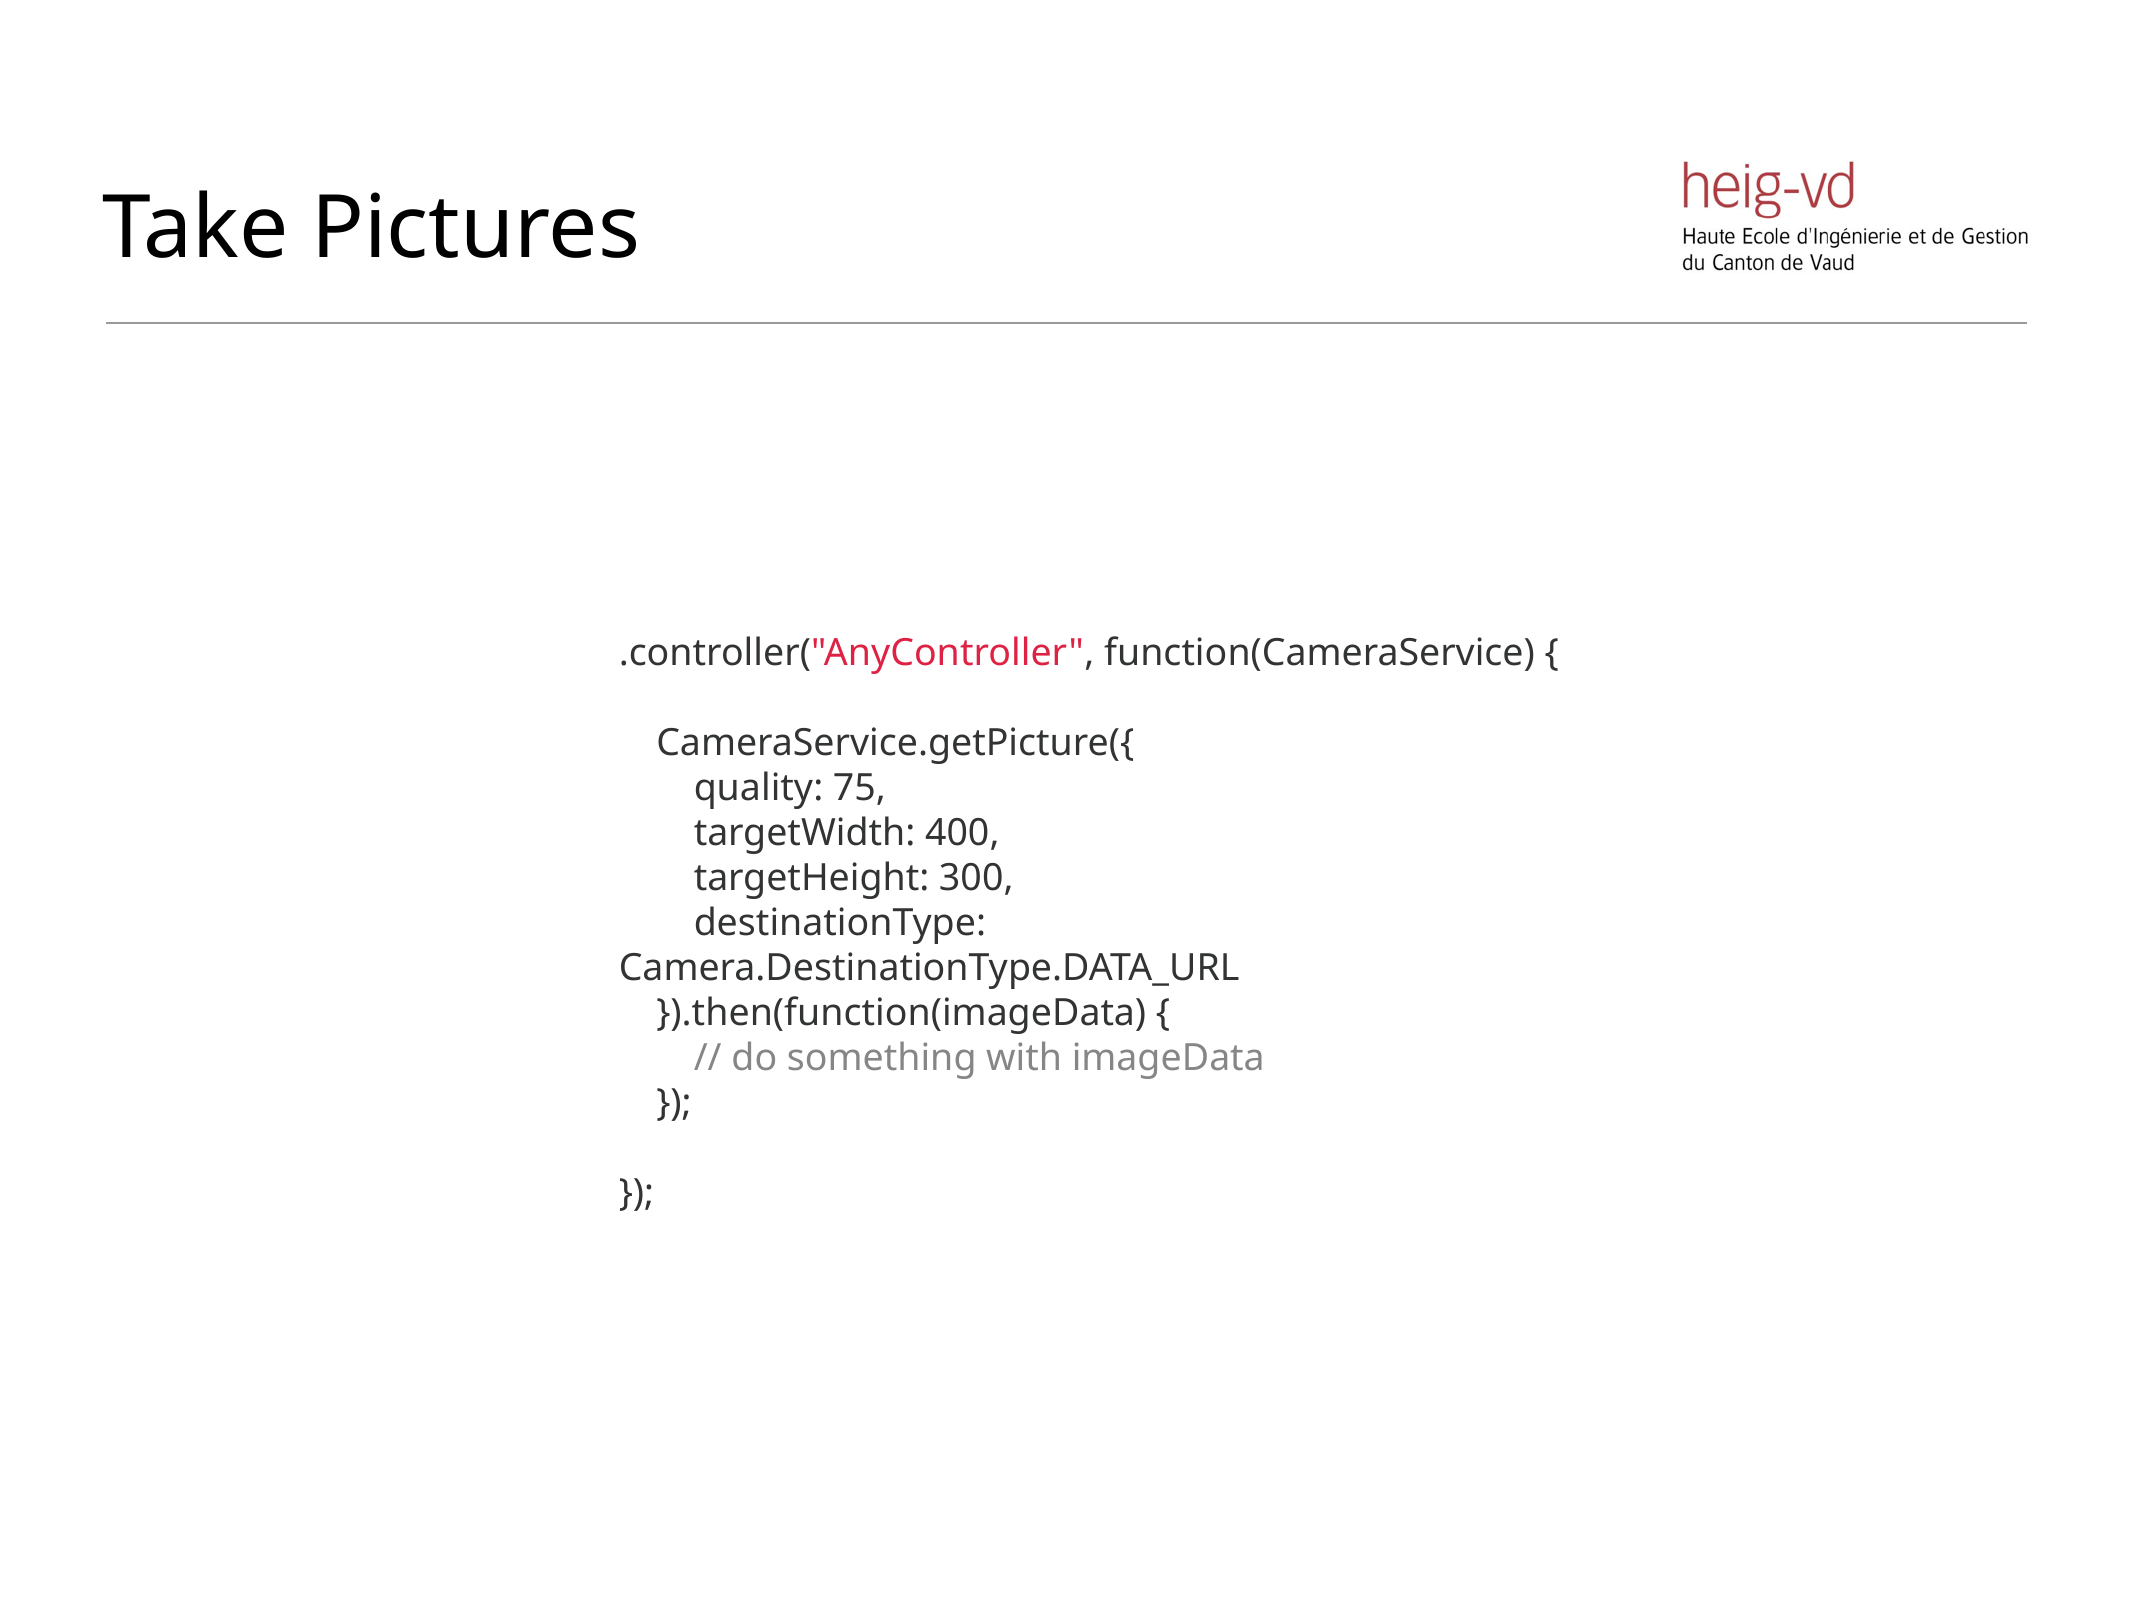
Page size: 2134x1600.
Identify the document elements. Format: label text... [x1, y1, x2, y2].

text_box .controller("AnyController", function(CameraService) { CameraService.getPicture({ quality: 75, targetWidth: 400, targetHeight: 300, destinationType: Camera.DestinationType.DATA_URL }).then(function(imageData) { // do something with imageData }); }); [610, 642, 1568, 1200]
title Take Pictures [93, 54, 2040, 284]
